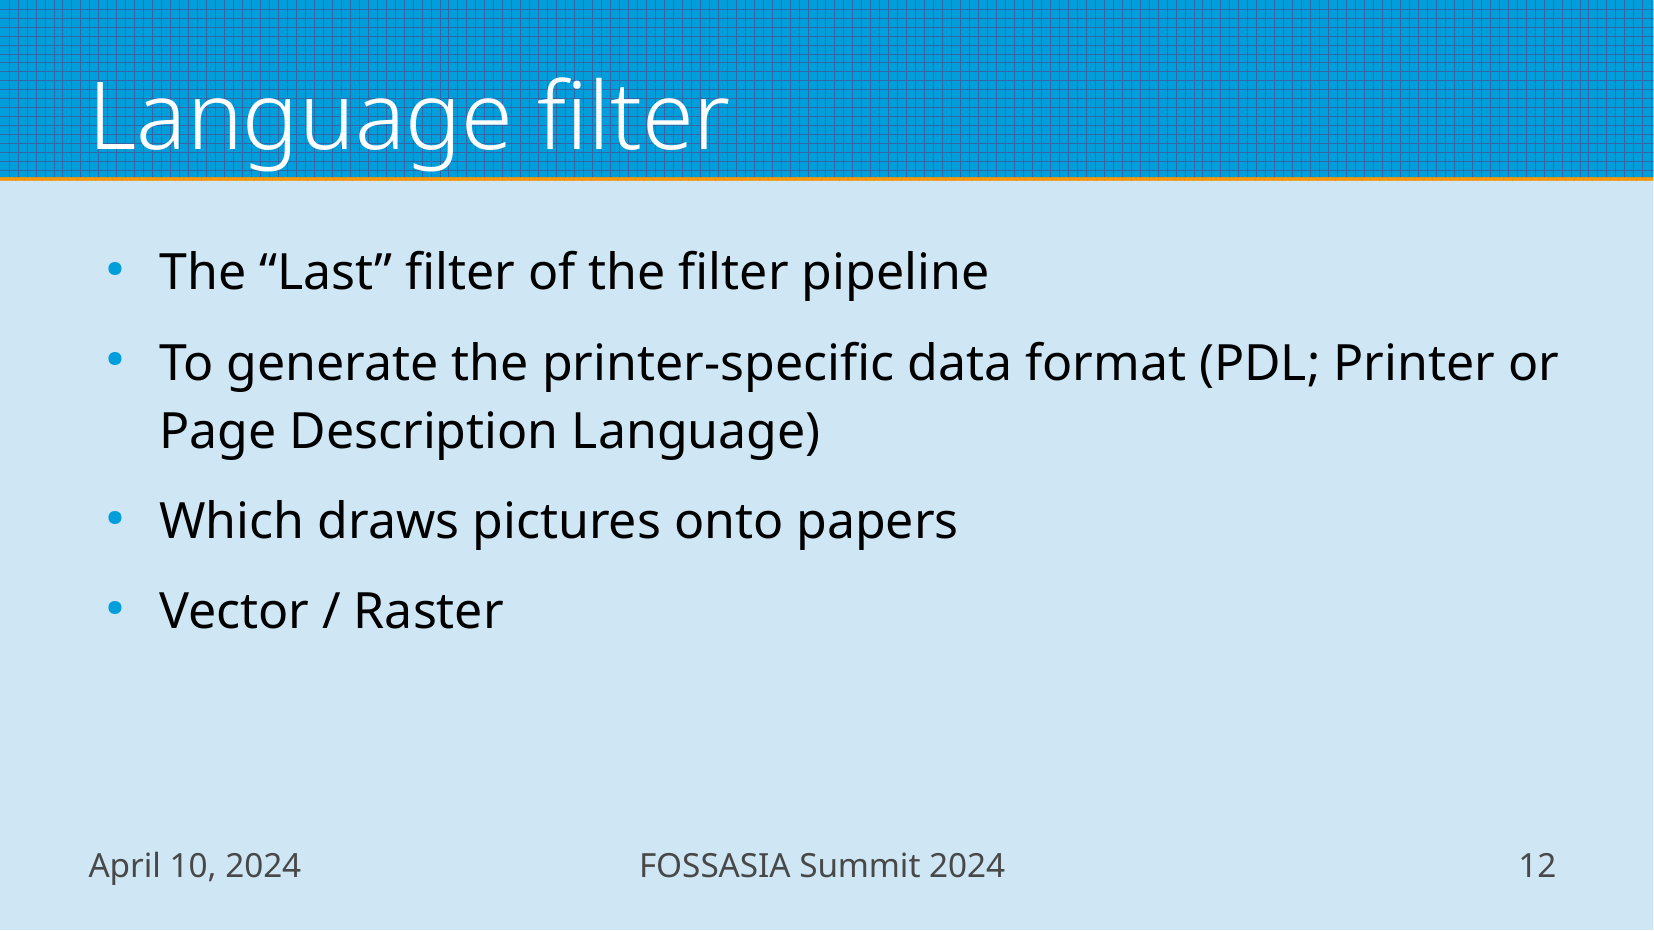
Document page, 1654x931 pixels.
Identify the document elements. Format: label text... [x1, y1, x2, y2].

title Language filter [88, 14, 1565, 178]
list The “Last” filter of the filter pipeline To generate the printer-specific data format (PDL; Printer or Page Description Language) Which draws pictures onto papers Vector / Raster [88, 236, 1565, 813]
